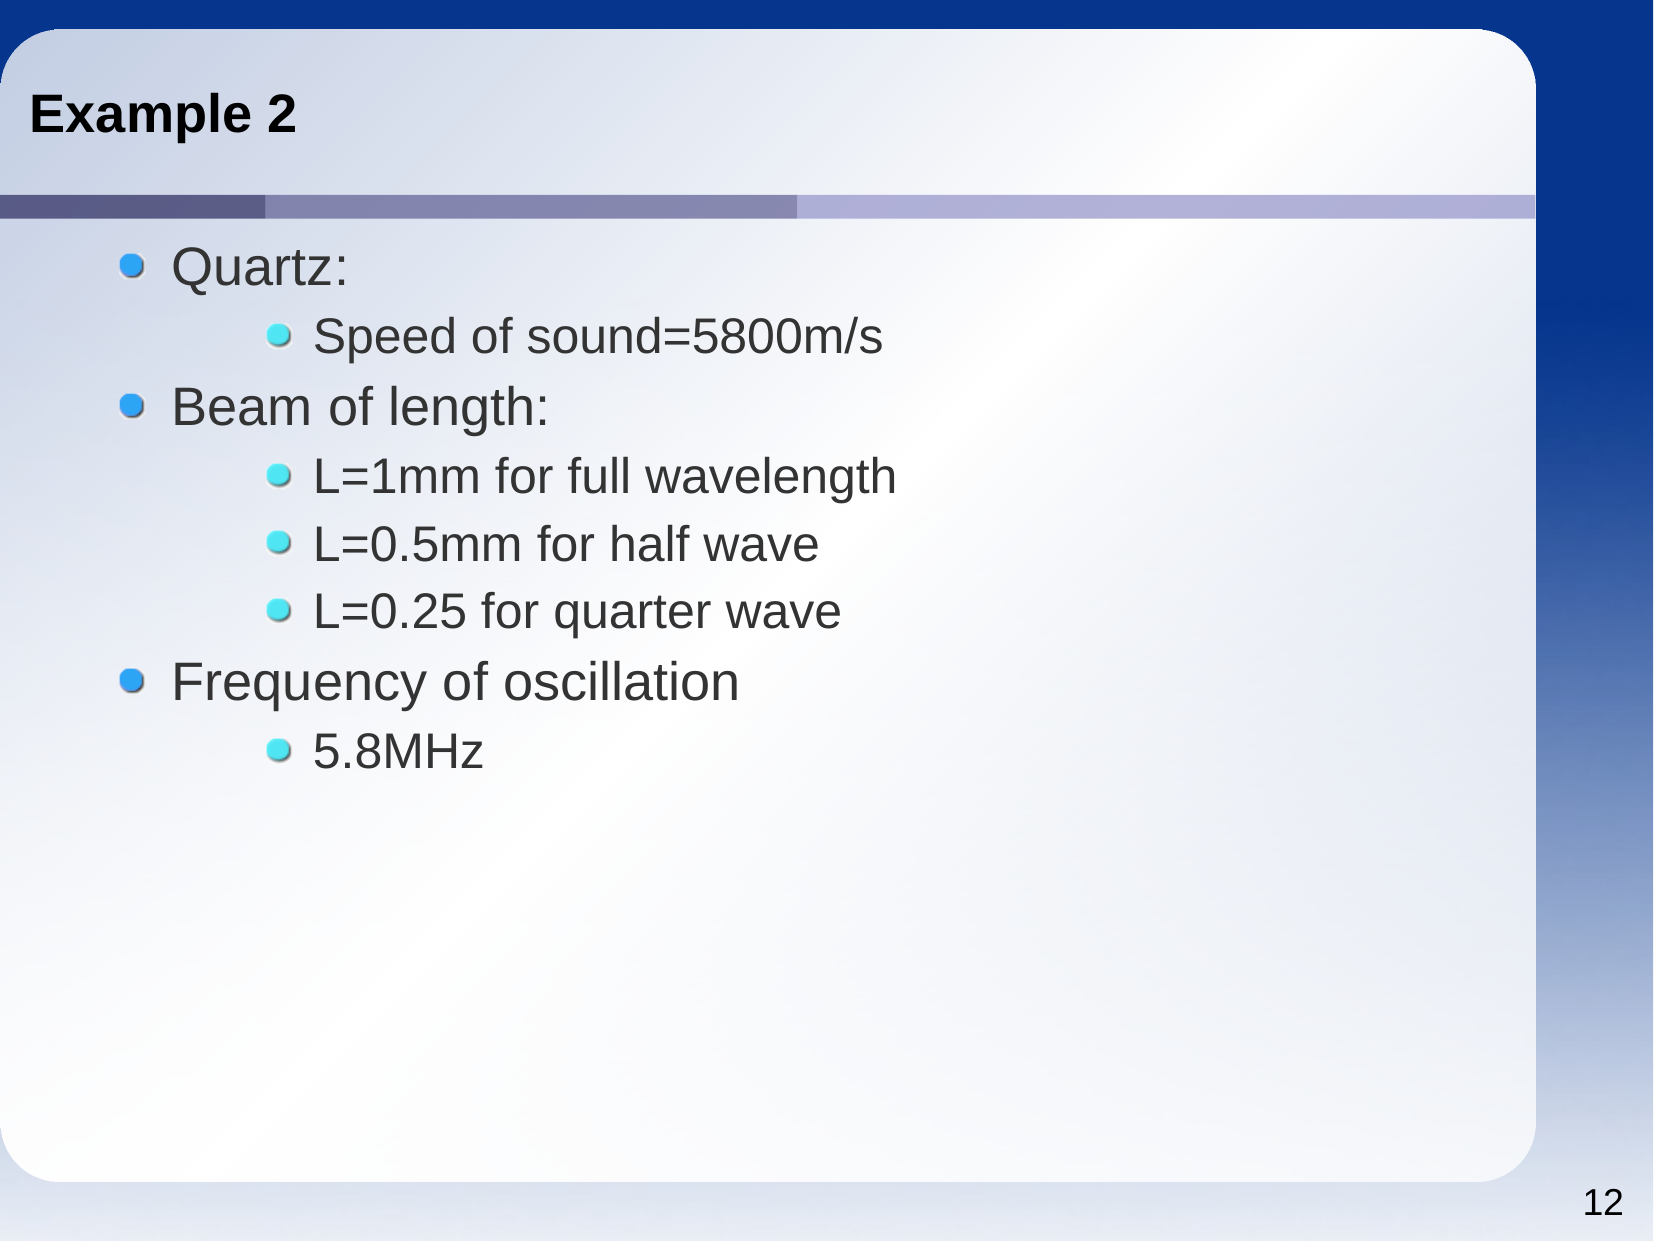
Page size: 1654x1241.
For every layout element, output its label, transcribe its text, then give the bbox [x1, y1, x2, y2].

picture [0, 0, 1654, 1241]
list Quartz: Speed of sound=5800m/s Beam of length: L=1mm for full wavelength L=0.5mm for half wave L=0.25 for quarter wave Frequency of oscillation 5.8MHz [29, 236, 908, 1152]
title Example 2 [29, 49, 1506, 178]
